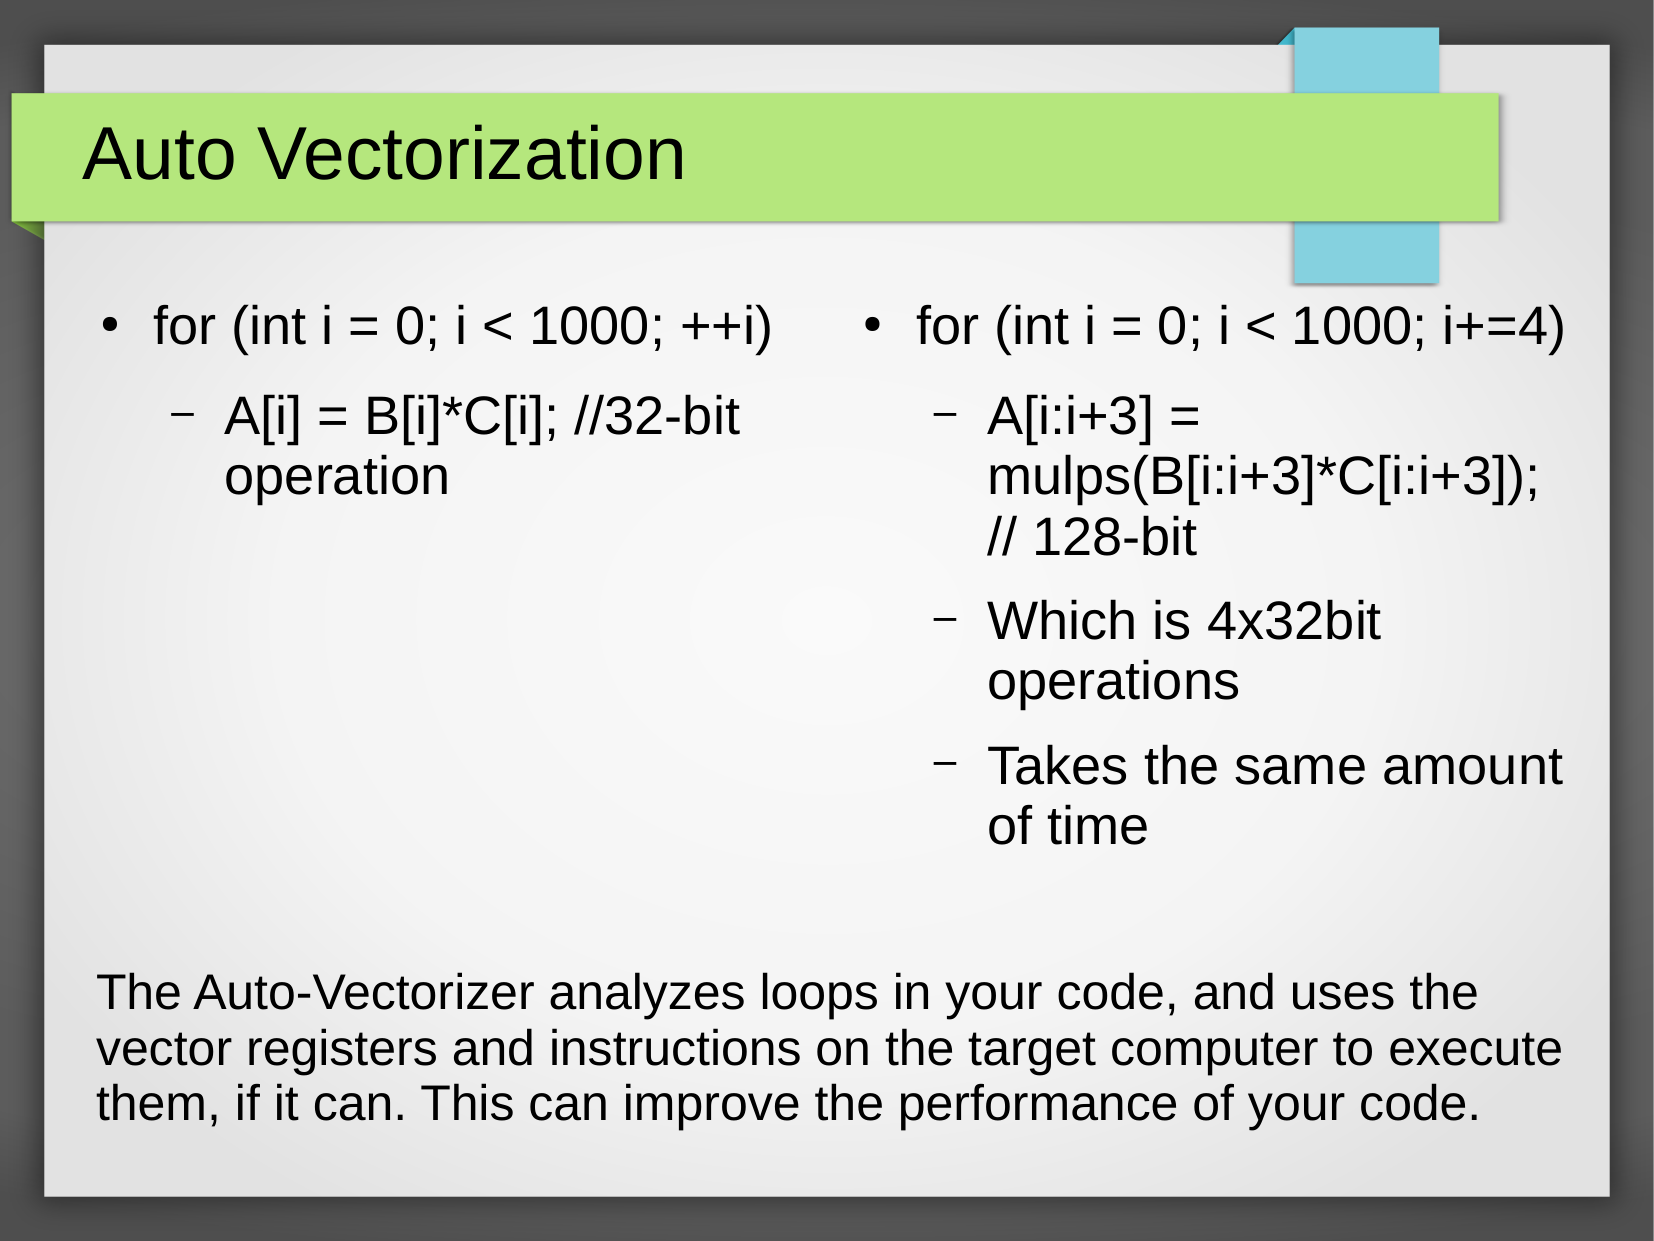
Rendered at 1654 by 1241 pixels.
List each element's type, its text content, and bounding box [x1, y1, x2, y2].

list for (int i = 0; i < 1000; i+=4) A[i:i+3] = mulps(B[i:i+3]*C[i:i+3]); // 128-bit Which is 4x32bit operations Takes the same amount of time [845, 295, 1572, 956]
title Auto Vectorization [82, 94, 1264, 213]
text_box The Auto-Vectorizer analyzes loops in your code, and uses the vector registers and instructions on the target computer to execute them, if it can. This can improve the performance of your code. [81, 956, 1607, 1139]
list for (int i = 0; i < 1000; ++i) A[i] = B[i]*C[i]; //32-bit operation [82, 295, 809, 956]
picture [0, 0, 1654, 1241]
